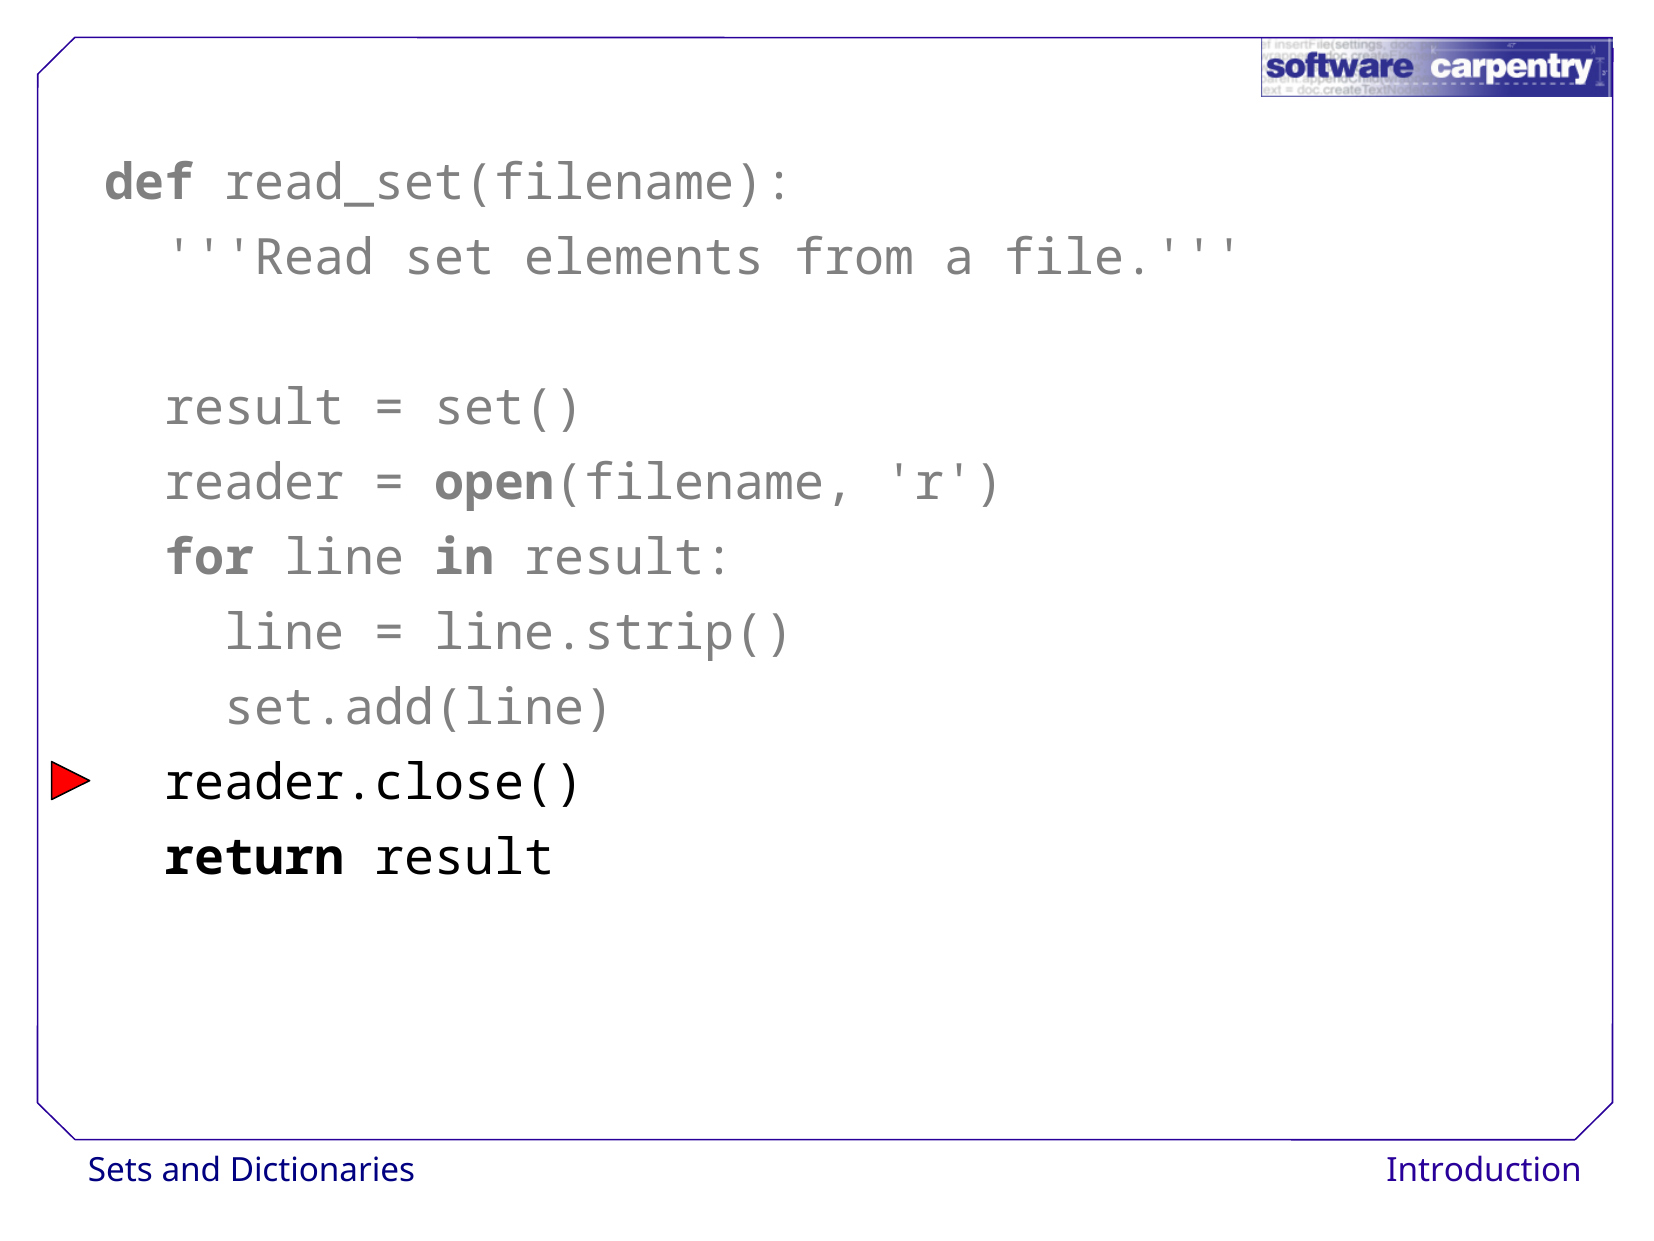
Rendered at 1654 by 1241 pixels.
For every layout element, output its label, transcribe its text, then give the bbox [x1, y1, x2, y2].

text_box def read_set(filename): '''Read set elements from a file.''' result = set() reader = open(filename, 'r') for line in result: line = line.strip() set.add(line) reader.close() return result [89, 126, 1512, 1046]
text_box [51, 761, 90, 800]
picture [1261, 39, 1613, 97]
